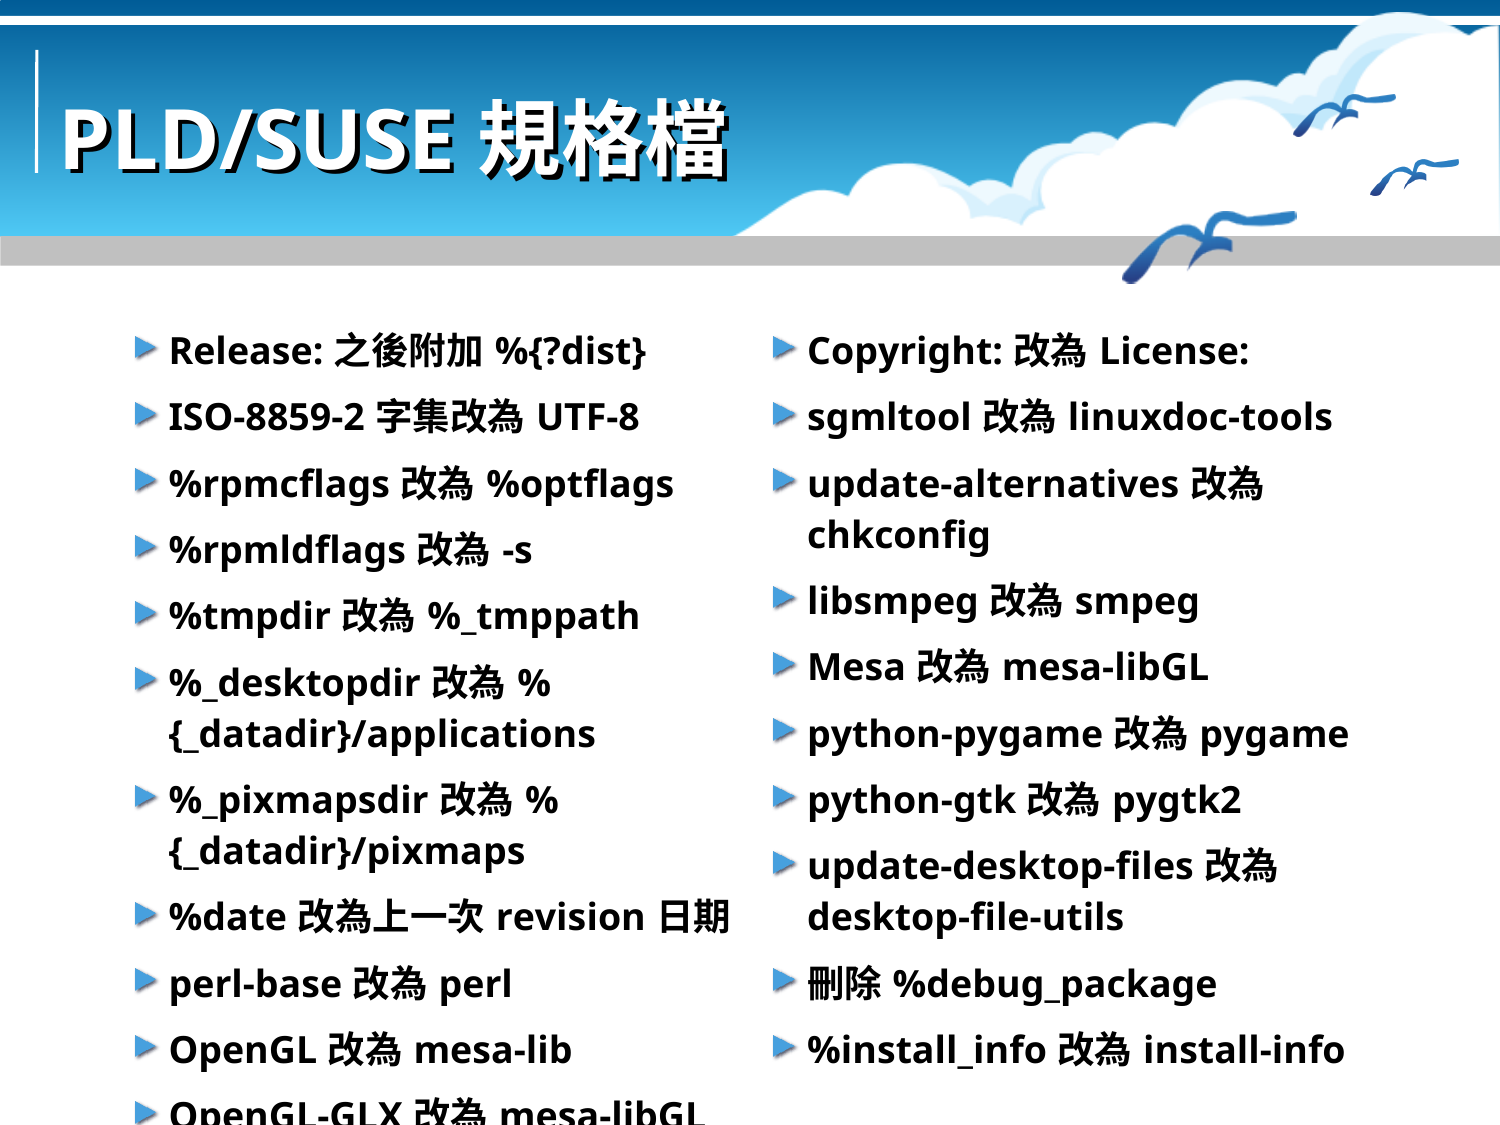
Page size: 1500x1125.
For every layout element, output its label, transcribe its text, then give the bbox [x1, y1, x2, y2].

picture [730, 12, 1500, 284]
picture [771, 1057, 802, 1062]
picture [133, 1057, 163, 1062]
picture [133, 1098, 163, 1125]
title PLD/SUSE規格檔 [59, 86, 1465, 186]
list Copyright:改為License: sgmltool改為linuxdoc-tools update-alternatives改為chkconfig libsmpeg改為smpeg Mesa改為mesa-libGL python-pygame改為pygame python-gtk改為pygtk2 update-desktop-files改為desktop-file-utils 刪除%debug_package %install_info改為install-info [715, 320, 1418, 1057]
list Release:之後附加%{?dist} ISO-8859-2字集改為UTF-8 %rpmcflags改為%optflags %rpmldflags改為-s %tmpdir改為%_tmppath %_desktopdir改為%{_datadir}/applications %_pixmapsdir改為%{_datadir}/pixmaps %date改為上一次revision日期 perl-base改為perl OpenGL改為mesa-lib OpenGL-GLX改為mesa-libGL xorg-lib-*改為* [77, 320, 715, 1057]
